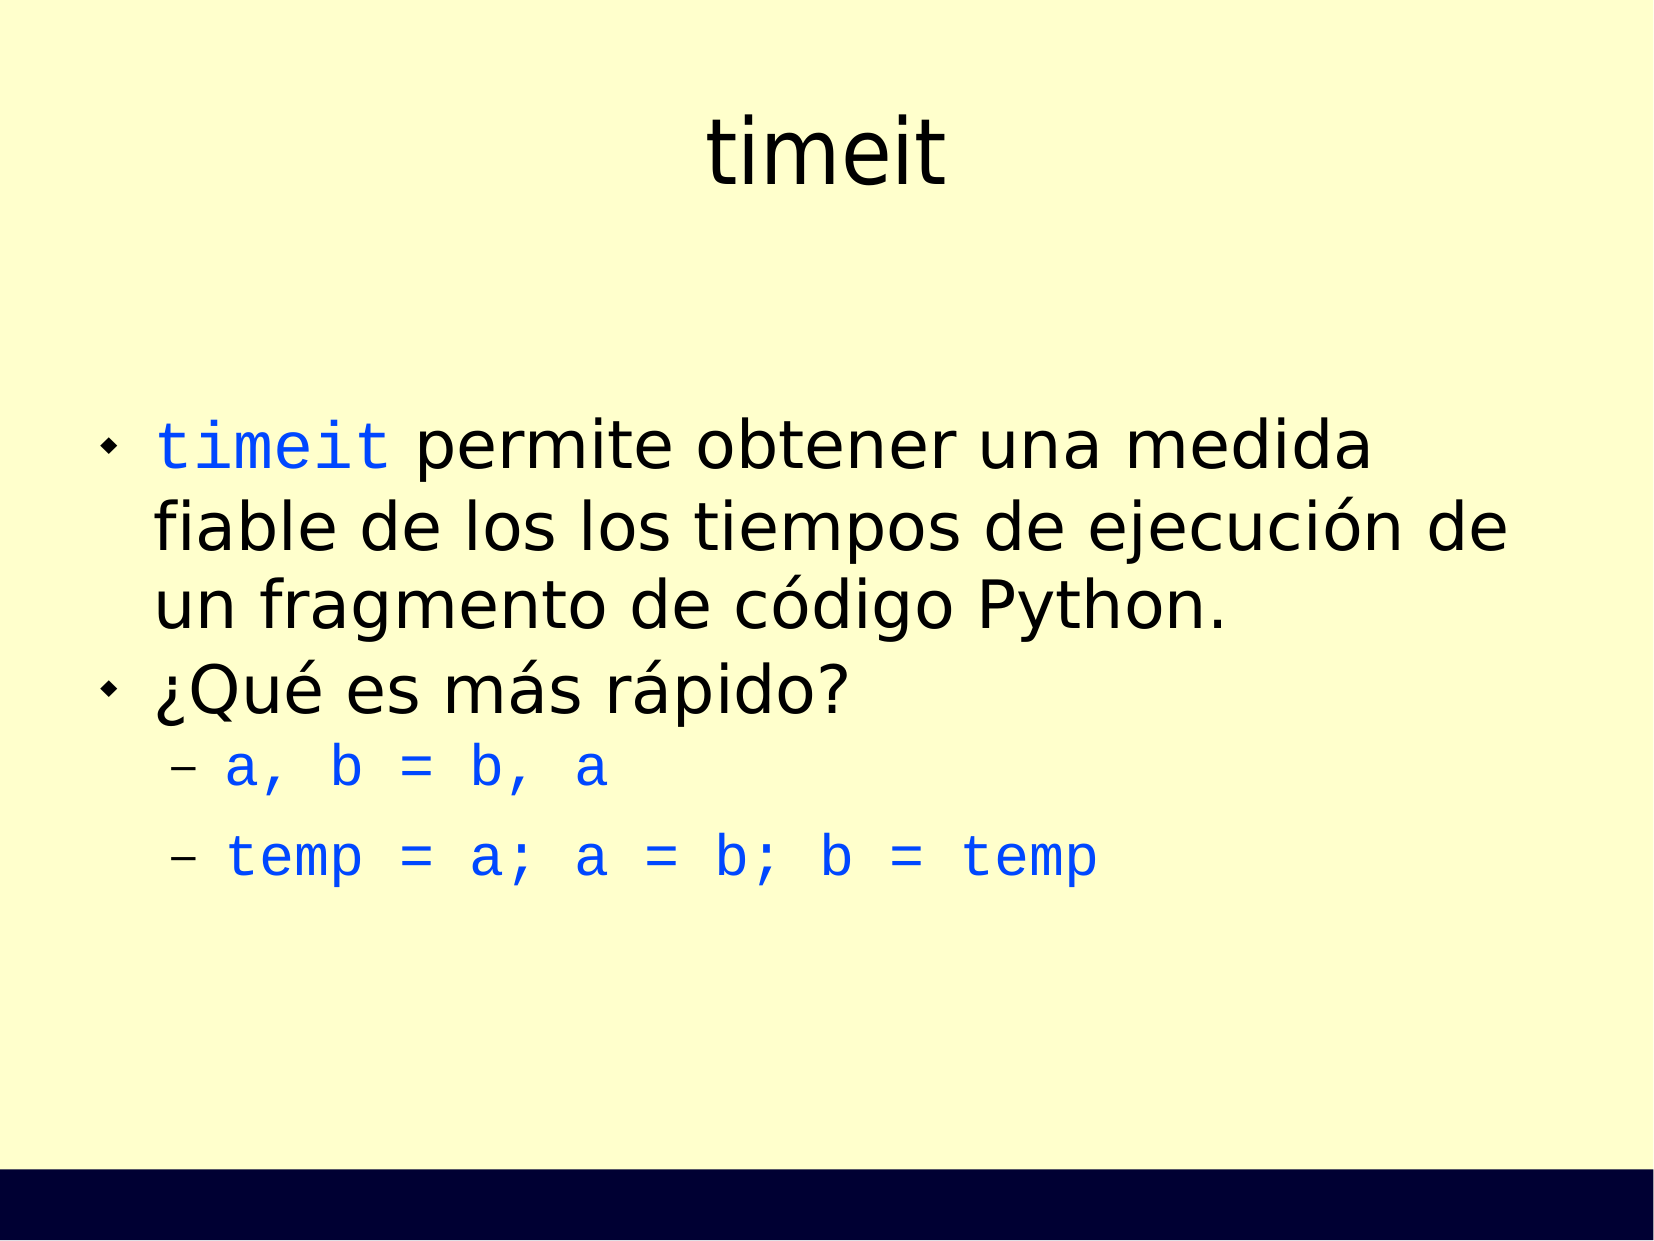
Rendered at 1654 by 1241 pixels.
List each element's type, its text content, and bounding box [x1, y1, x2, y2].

title timeit [82, 49, 1571, 257]
list timeit permite obtener una medida fiable de los los tiempos de ejecución de un fragmento de código Python. ¿Qué es más rápido? a, b = b, a temp = a; a = b; b = temp [82, 290, 1538, 1010]
